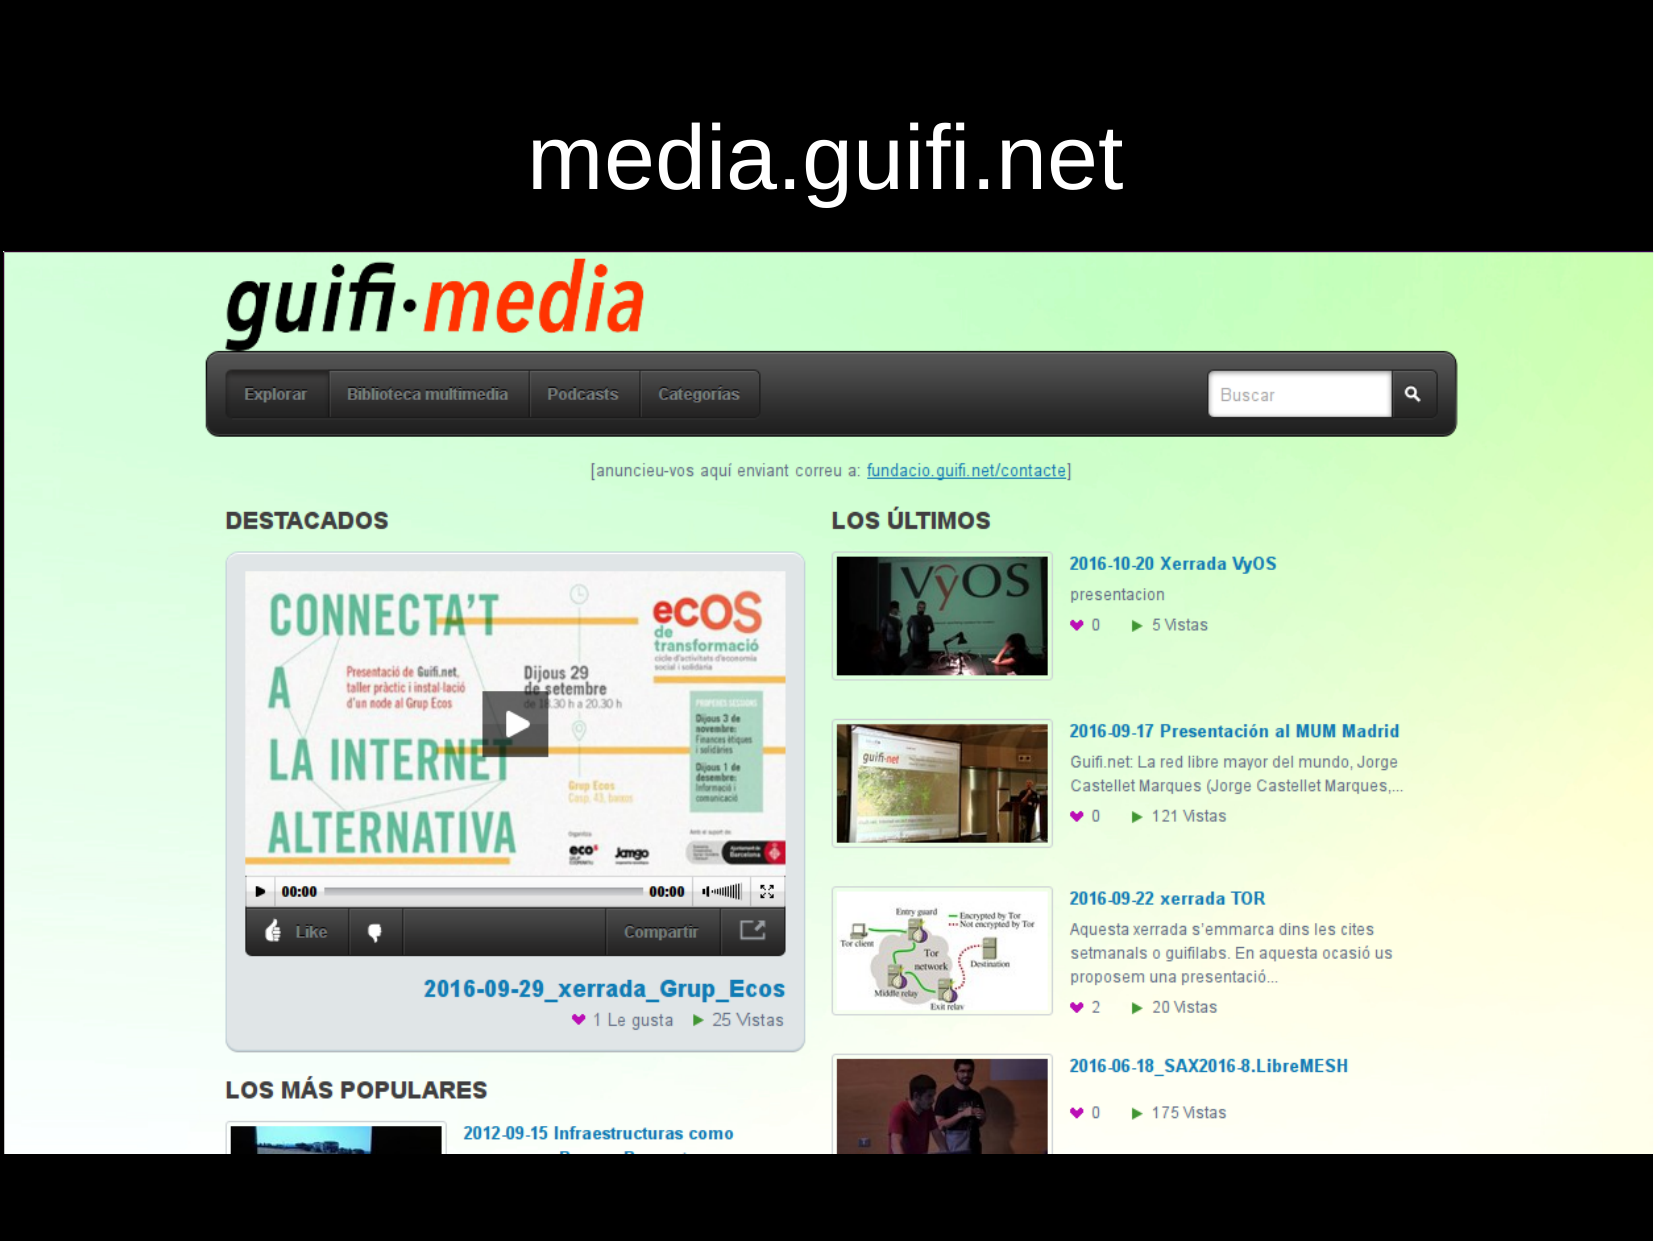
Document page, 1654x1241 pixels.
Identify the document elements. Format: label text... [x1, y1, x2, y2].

text_box media.guifi.net [82, 49, 1571, 251]
picture [3, 251, 1654, 1154]
